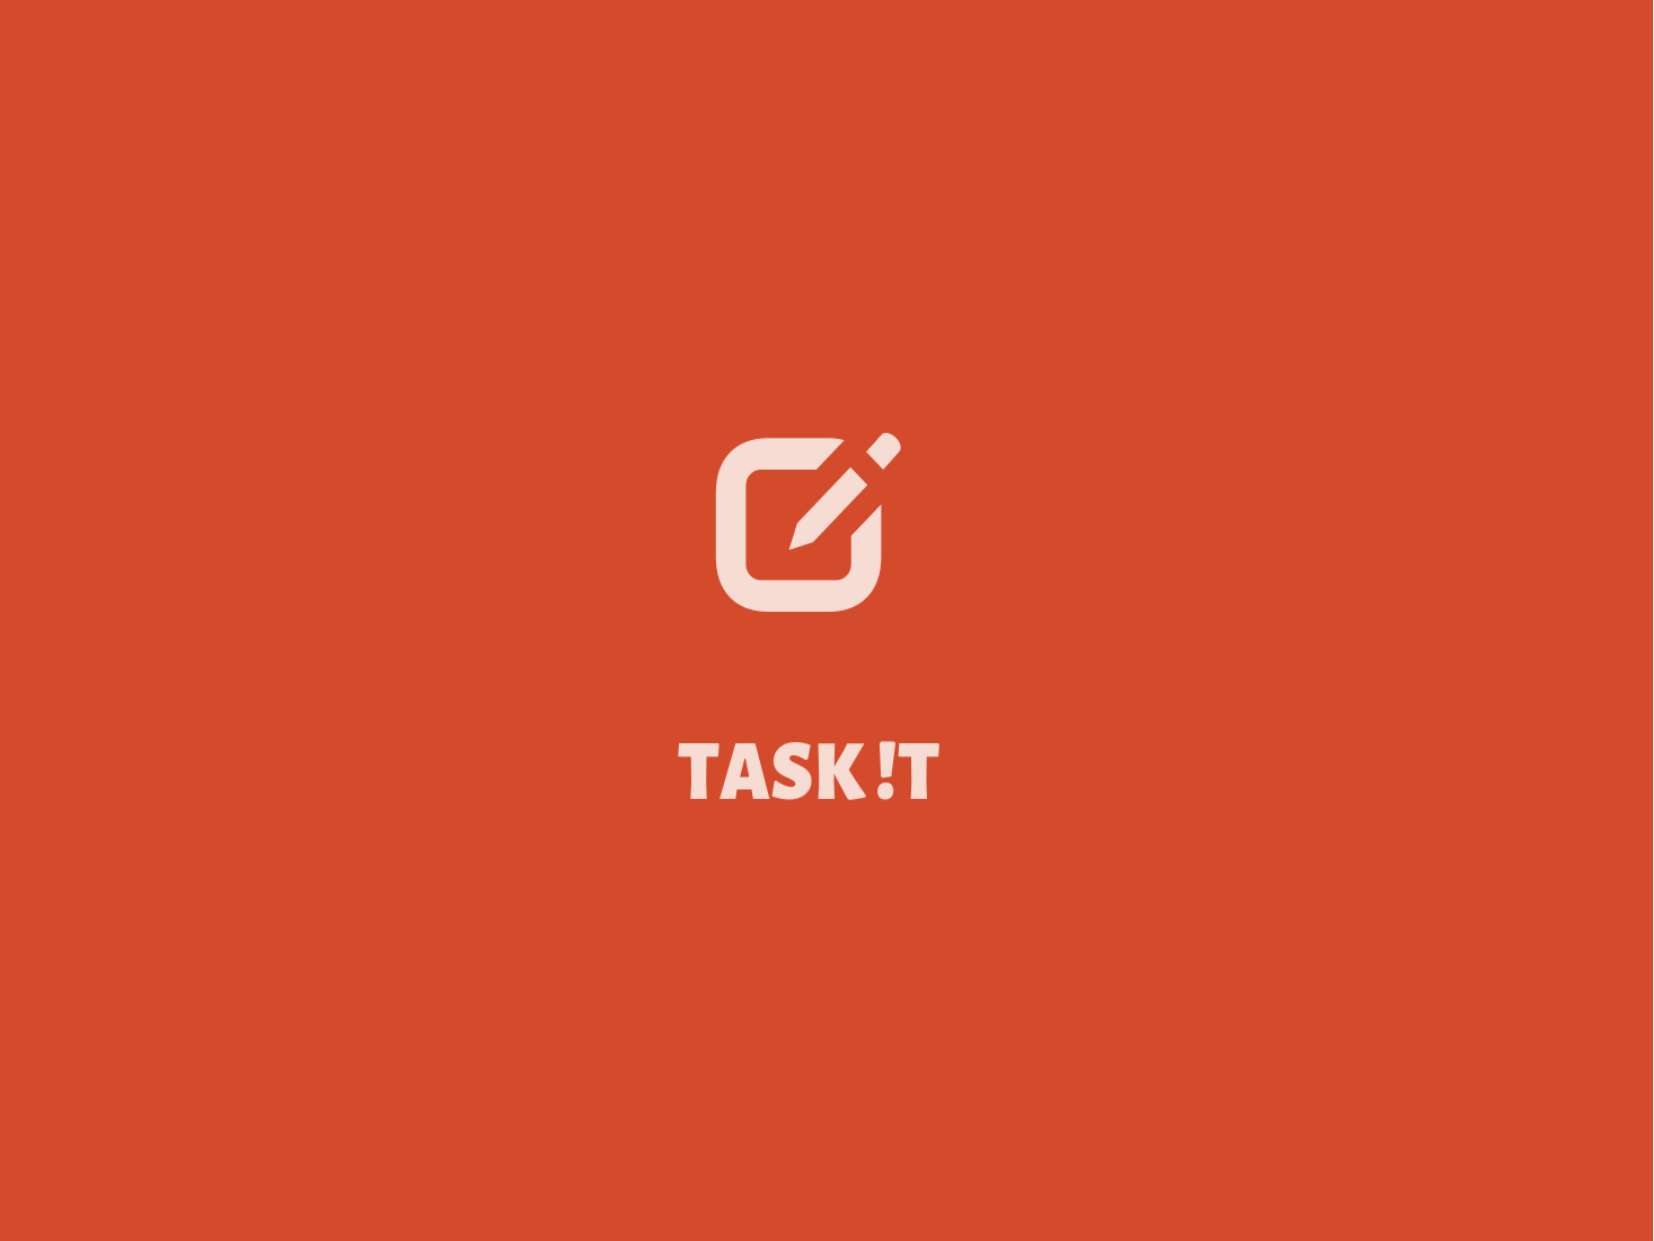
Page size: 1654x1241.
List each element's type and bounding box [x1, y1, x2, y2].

picture [600, 240, 1006, 961]
